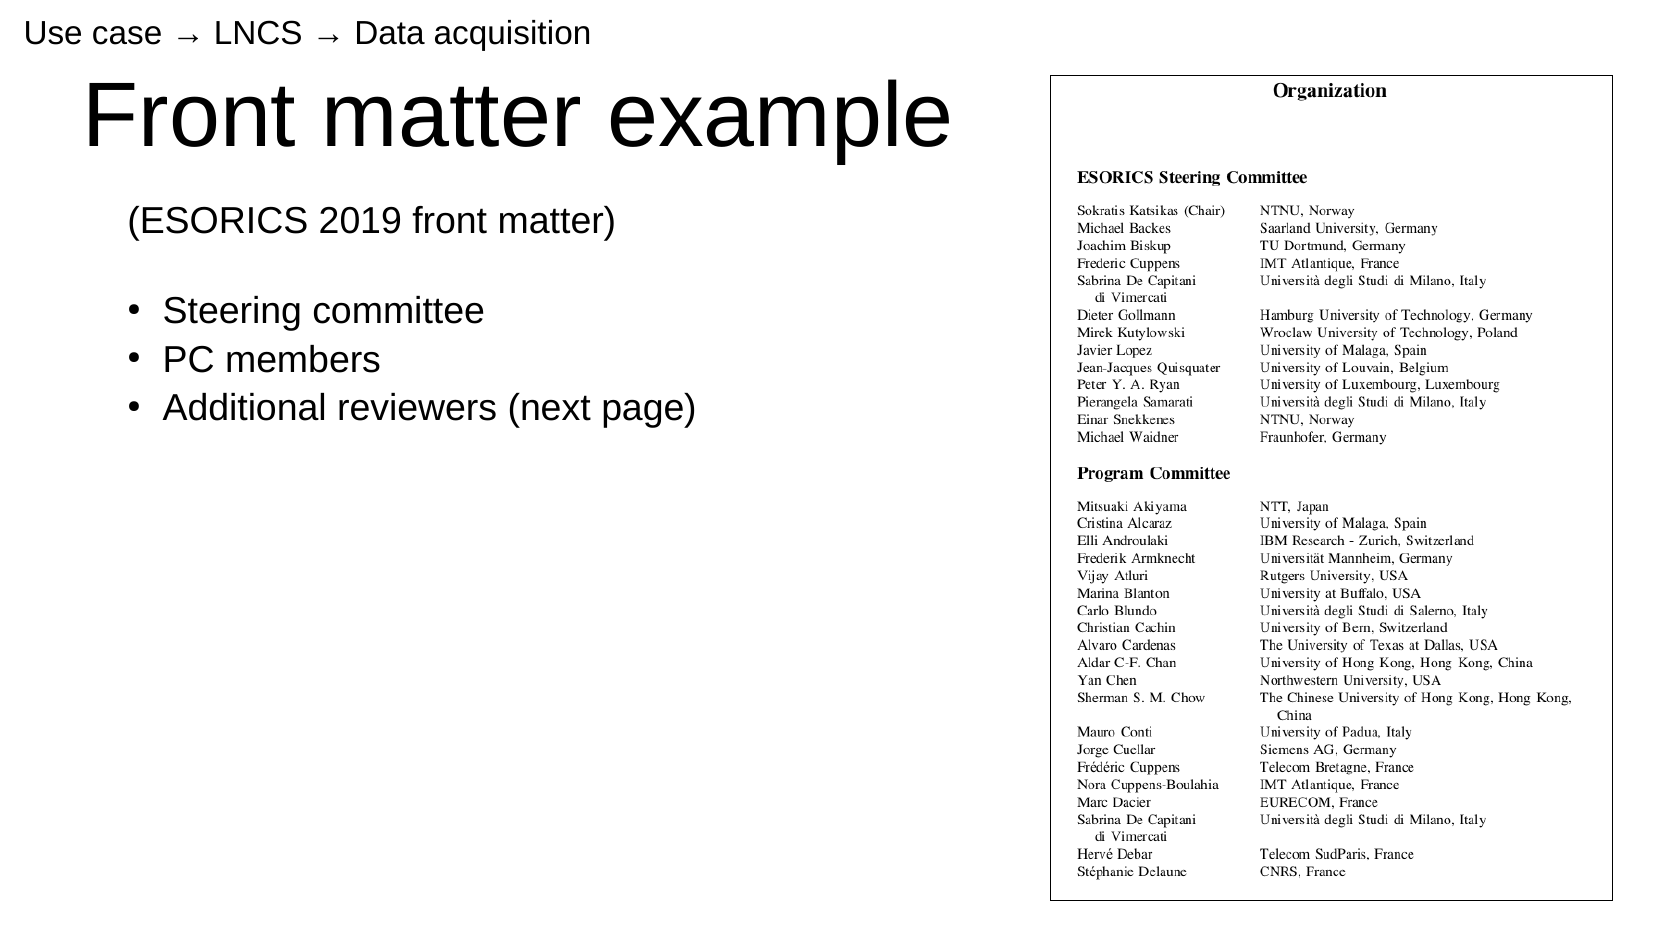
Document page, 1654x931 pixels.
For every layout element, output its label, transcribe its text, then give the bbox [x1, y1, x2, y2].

title Use case → LNCS → Data acquisition [23, 13, 624, 52]
title Front matter example [82, 37, 1571, 193]
picture [1050, 75, 1613, 901]
text_box (ESORICS 2019 front matter) Steering committee PC members Additional reviewers (next page) [112, 192, 788, 436]
